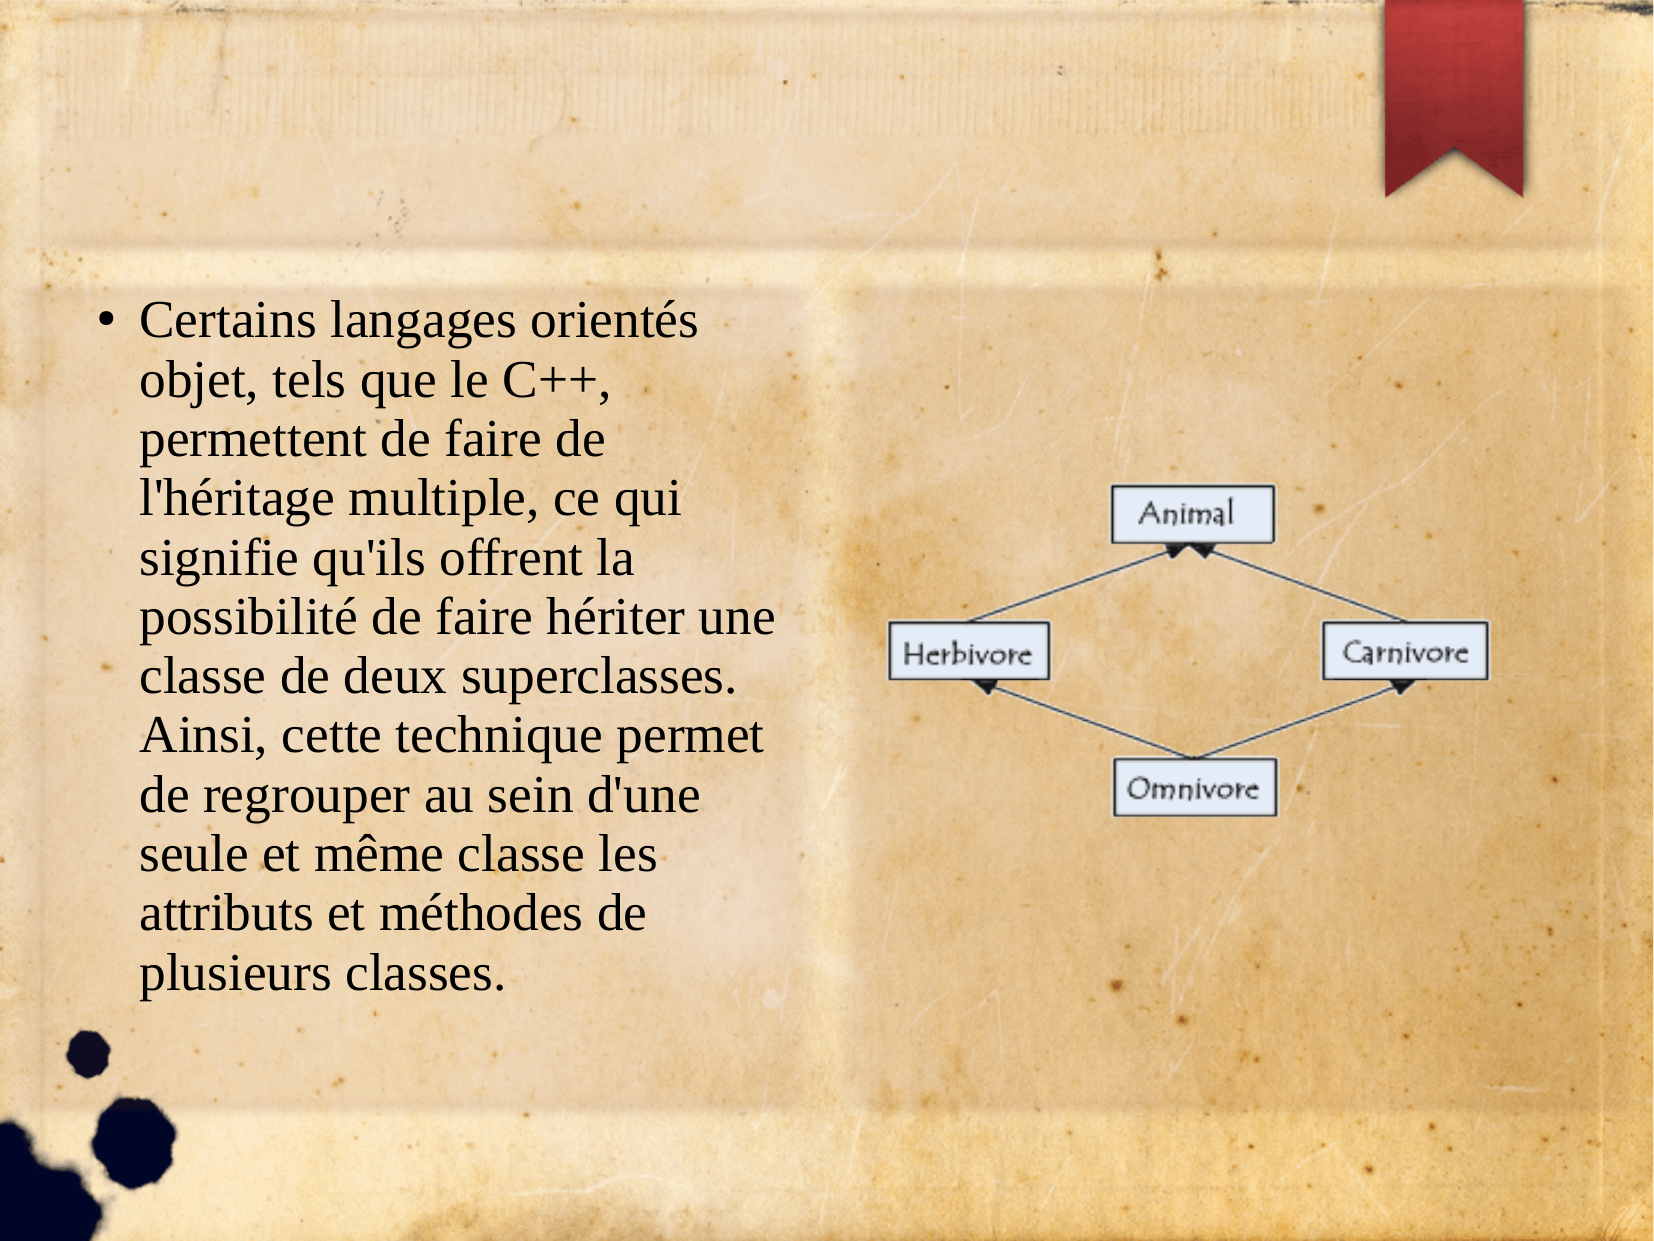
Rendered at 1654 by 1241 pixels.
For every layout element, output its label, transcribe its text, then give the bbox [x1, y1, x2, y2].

list Certains langages orientés objet, tels que le C++, permettent de faire de l'héritage multiple, ce qui signifie qu'ils offrent la possibilité de faire hériter une classe de deux superclasses. Ainsi, cette technique permet de regrouper au sein d'une seule et même classe les attributs et méthodes de plusieurs classes. [82, 290, 793, 1010]
picture [0, 0, 1654, 1241]
